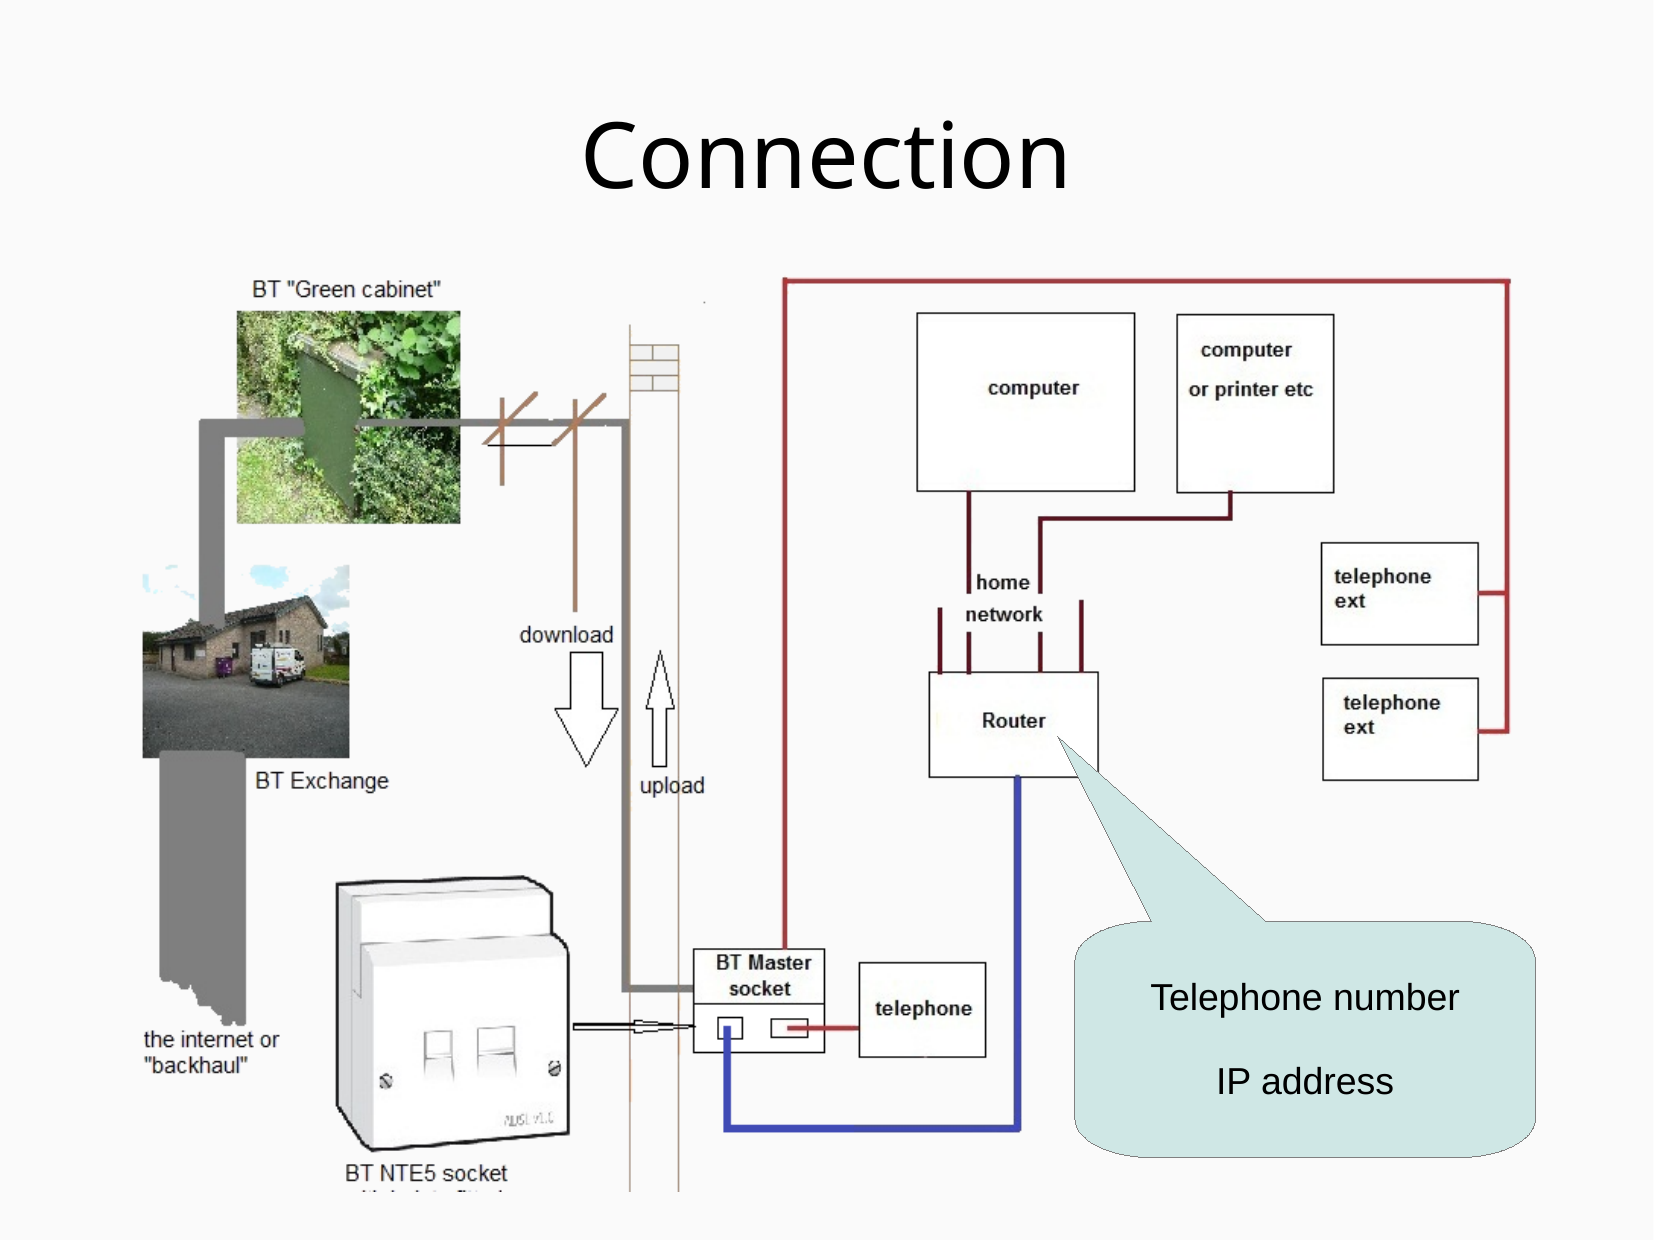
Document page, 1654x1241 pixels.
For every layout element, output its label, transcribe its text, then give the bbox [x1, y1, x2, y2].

text_box Telephone number IP address [1057, 736, 1536, 1158]
title Connection [82, 49, 1571, 257]
picture [111, 232, 1543, 1192]
